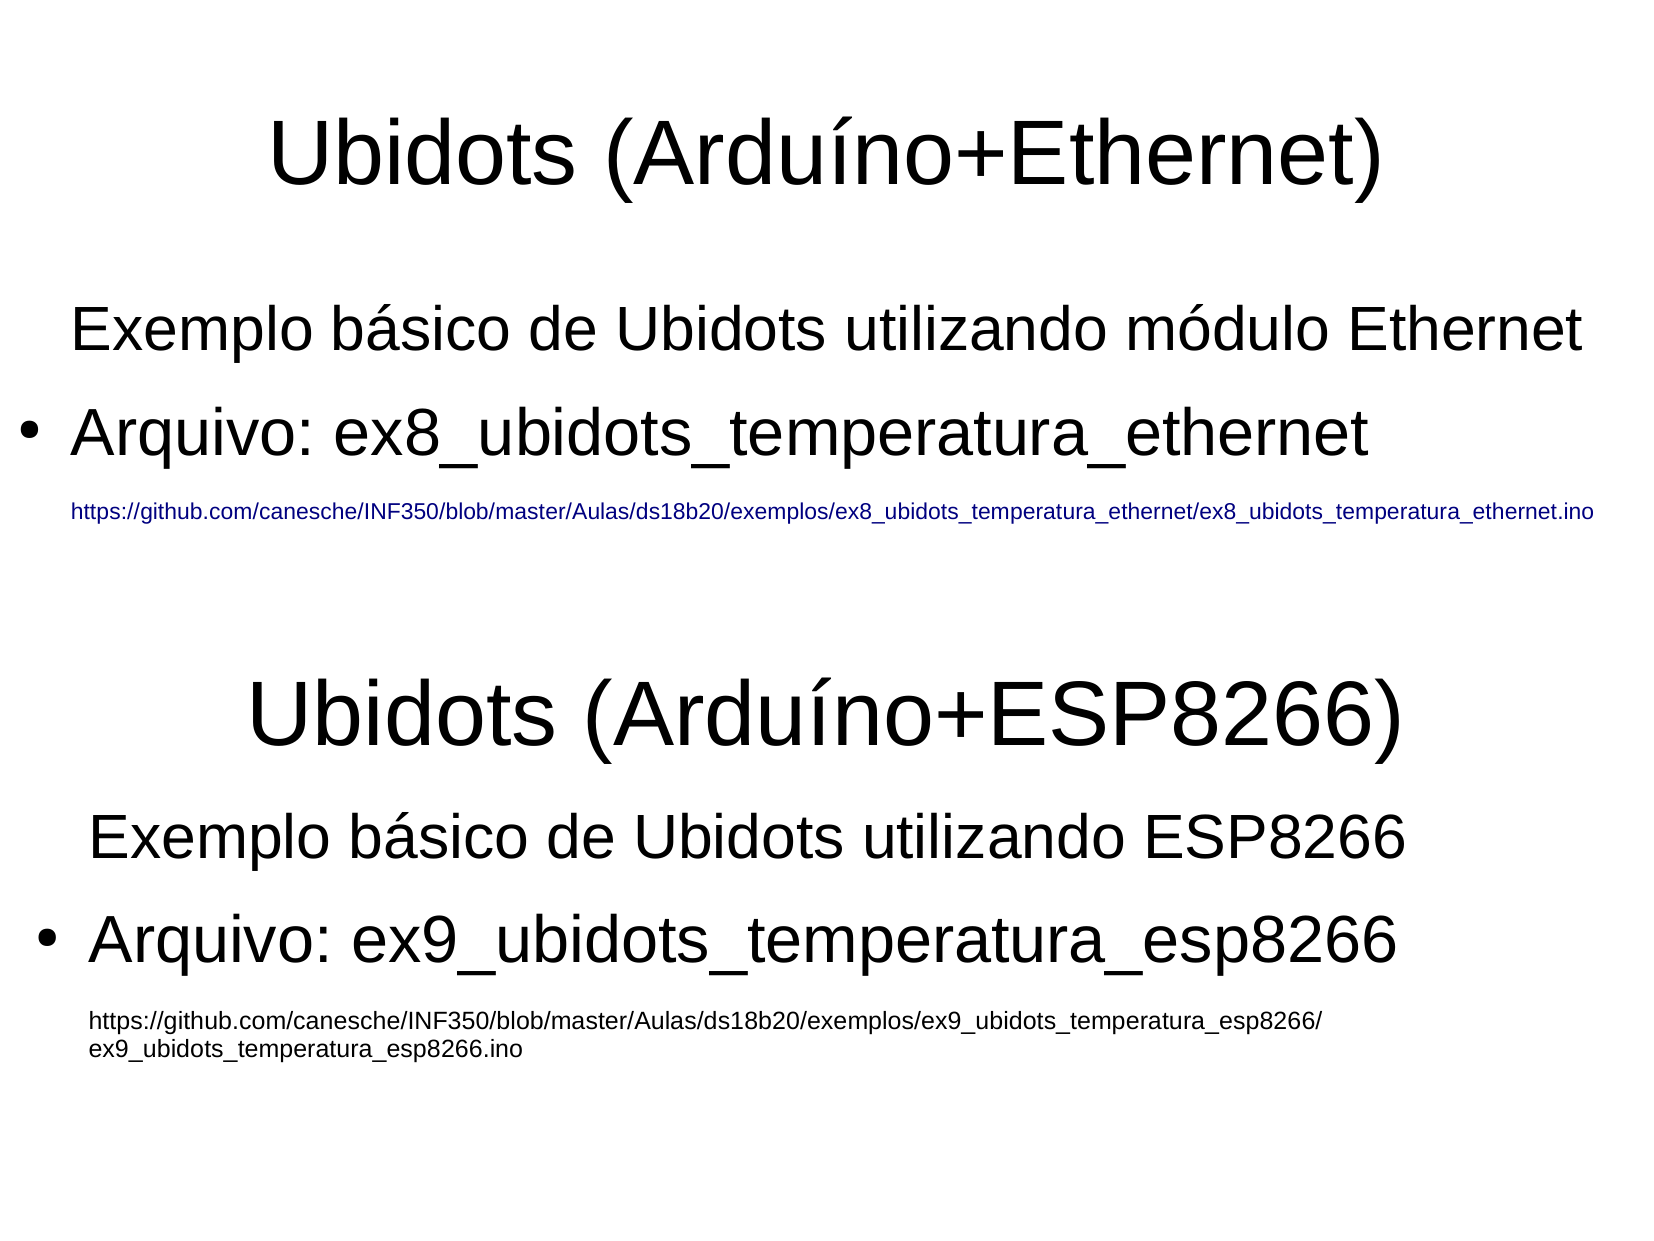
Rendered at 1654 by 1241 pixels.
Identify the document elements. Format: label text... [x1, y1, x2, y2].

title Ubidots (Arduíno+ESP8266) [82, 610, 1571, 798]
list Exemplo básico de Ubidots utilizando ESP8266 Arquivo: ex9_ubidots_temperatura_esp8266 https://github.com/canesche/INF350/blob/master/Aulas/ds18b20/exemplos/ex9_ubidots_temperatura_esp8266/ex9_ubidots_temperatura_esp8266.ino [17, 798, 1648, 1134]
list Exemplo básico de Ubidots utilizando módulo Ethernet Arquivo: ex8_ubidots_temperatura_ethernet https://github.com/canesche/INF350/blob/master/Aulas/ds18b20/exemplos/ex8_ubidots_temperatura_ethernet/ex8_ubidots_temperatura_ethernet.ino [0, 290, 1654, 611]
title Ubidots (Arduíno+Ethernet) [82, 49, 1571, 257]
